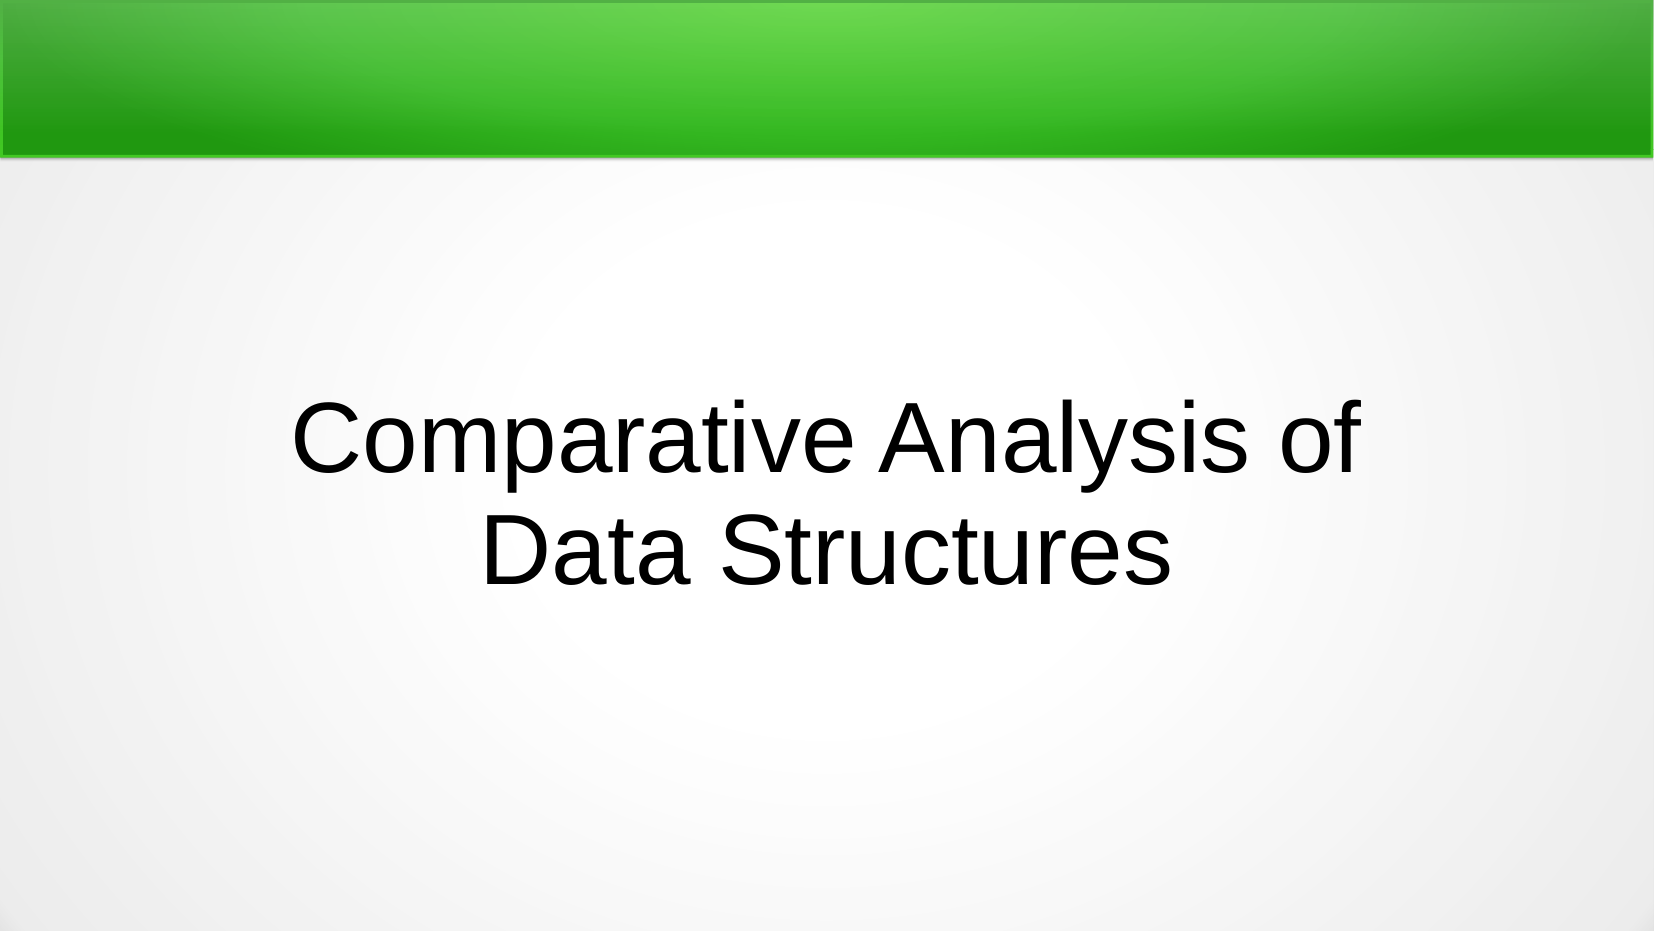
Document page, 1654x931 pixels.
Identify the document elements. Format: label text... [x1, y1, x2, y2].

subtitle Comparative Analysis of Data Structures [82, 224, 1571, 764]
